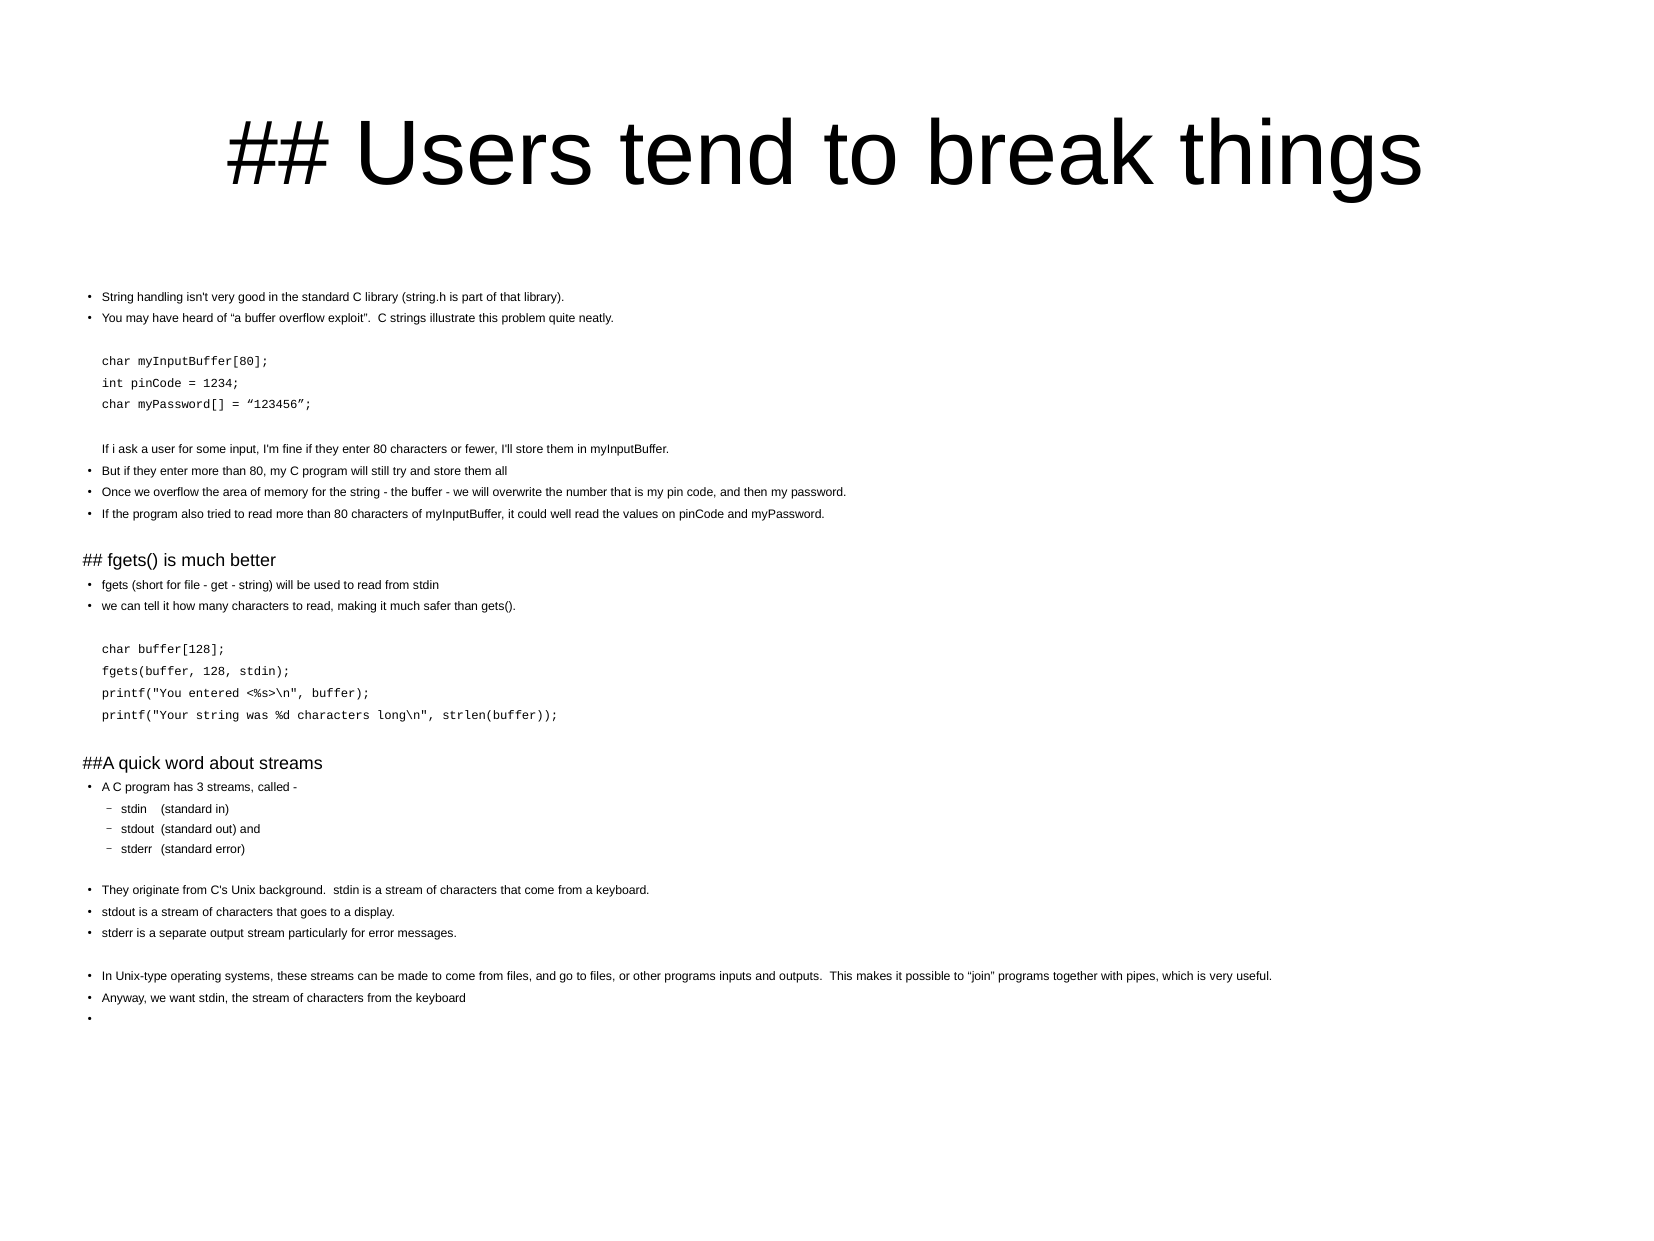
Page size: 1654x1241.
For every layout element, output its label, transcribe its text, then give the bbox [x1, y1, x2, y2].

list String handling isn't very good in the standard C library (string.h is part of that library). You may have heard of “a buffer overflow exploit”. C strings illustrate this problem quite neatly. char myInputBuffer[80]; int pinCode = 1234; char myPassword[] = “123456”; If i ask a user for some input, I'm fine if they enter 80 characters or fewer, I'll store them in myInputBuffer. But if they enter more than 80, my C program will still try and store them all Once we overflow the area of memory for the string - the buffer - we will overwrite the number that is my pin code, and then my password. If the program also tried to read more than 80 characters of myInputBuffer, it could well read the values on pinCode and myPassword. ## fgets() is much better fgets (short for file - get - string) will be used to read from stdin we can tell it how many characters to read, making it much safer than gets(). char buffer[128]; fgets(buffer, 128, stdin); printf("You entered <%s>\n", buffer); printf("Your string was %d characters long\n", strlen(buffer)); ##A quick word about streams A C program has 3 streams, called - stdin (standard in) stdout (standard out) and stderr (standard error) They originate from C's Unix background. stdin is a stream of characters that come from a keyboard. stdout is a stream of characters that goes to a display. stderr is a separate output stream particularly for error messages. In Unix-type operating systems, these streams can be made to come from files, and go to files, or other programs inputs and outputs. This makes it possible to “join” programs together with pipes, which is very useful. Anyway, we want stdin, the stream of characters from the keyboard [82, 290, 1571, 1010]
title ## Users tend to break things [82, 49, 1571, 257]
